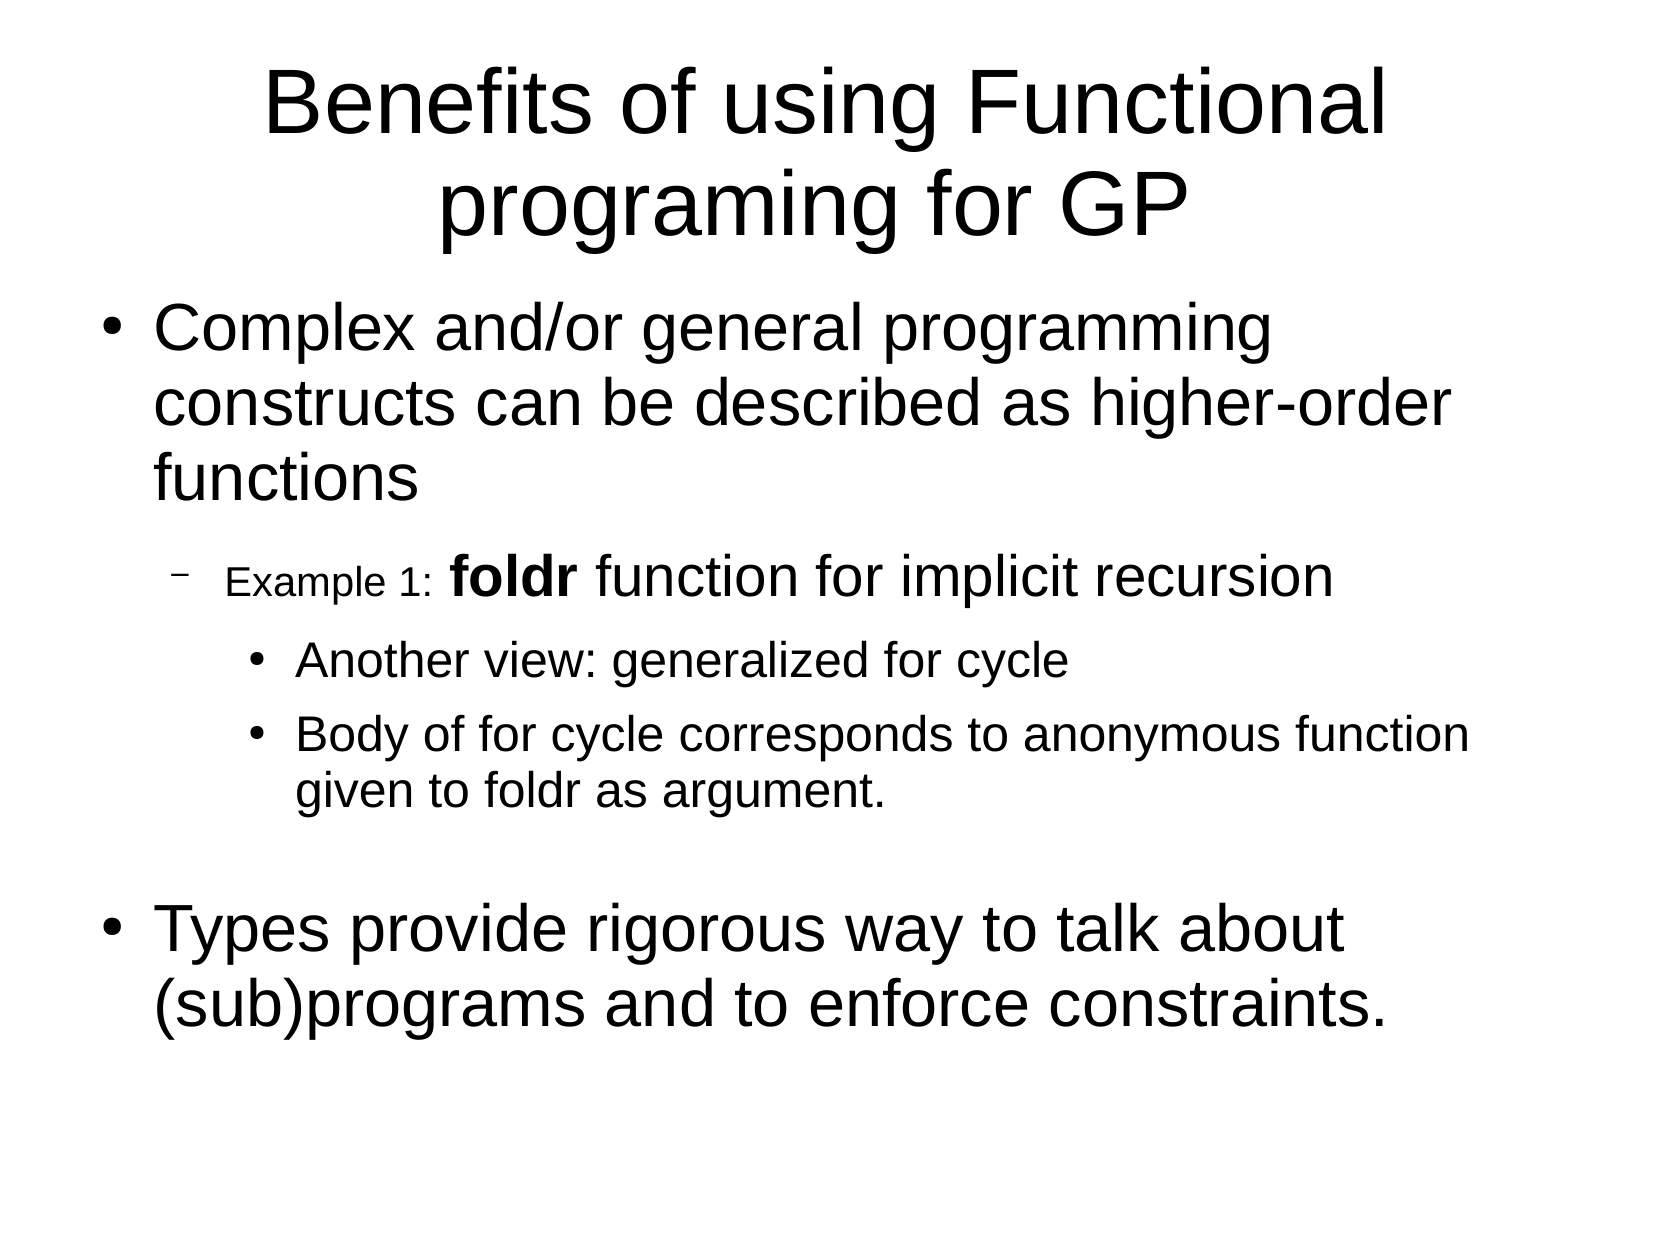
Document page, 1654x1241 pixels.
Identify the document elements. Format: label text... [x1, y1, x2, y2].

title Benefits of using Functional programing for GP [82, 49, 1571, 257]
list Complex and/or general programming constructs can be described as higher-order functions Example 1: foldr function for implicit recursion Another view: generalized for cycle Body of for cycle corresponds to anonymous function given to foldr as argument. Types provide rigorous way to talk about (sub)programs and to enforce constraints. [82, 290, 1538, 1126]
